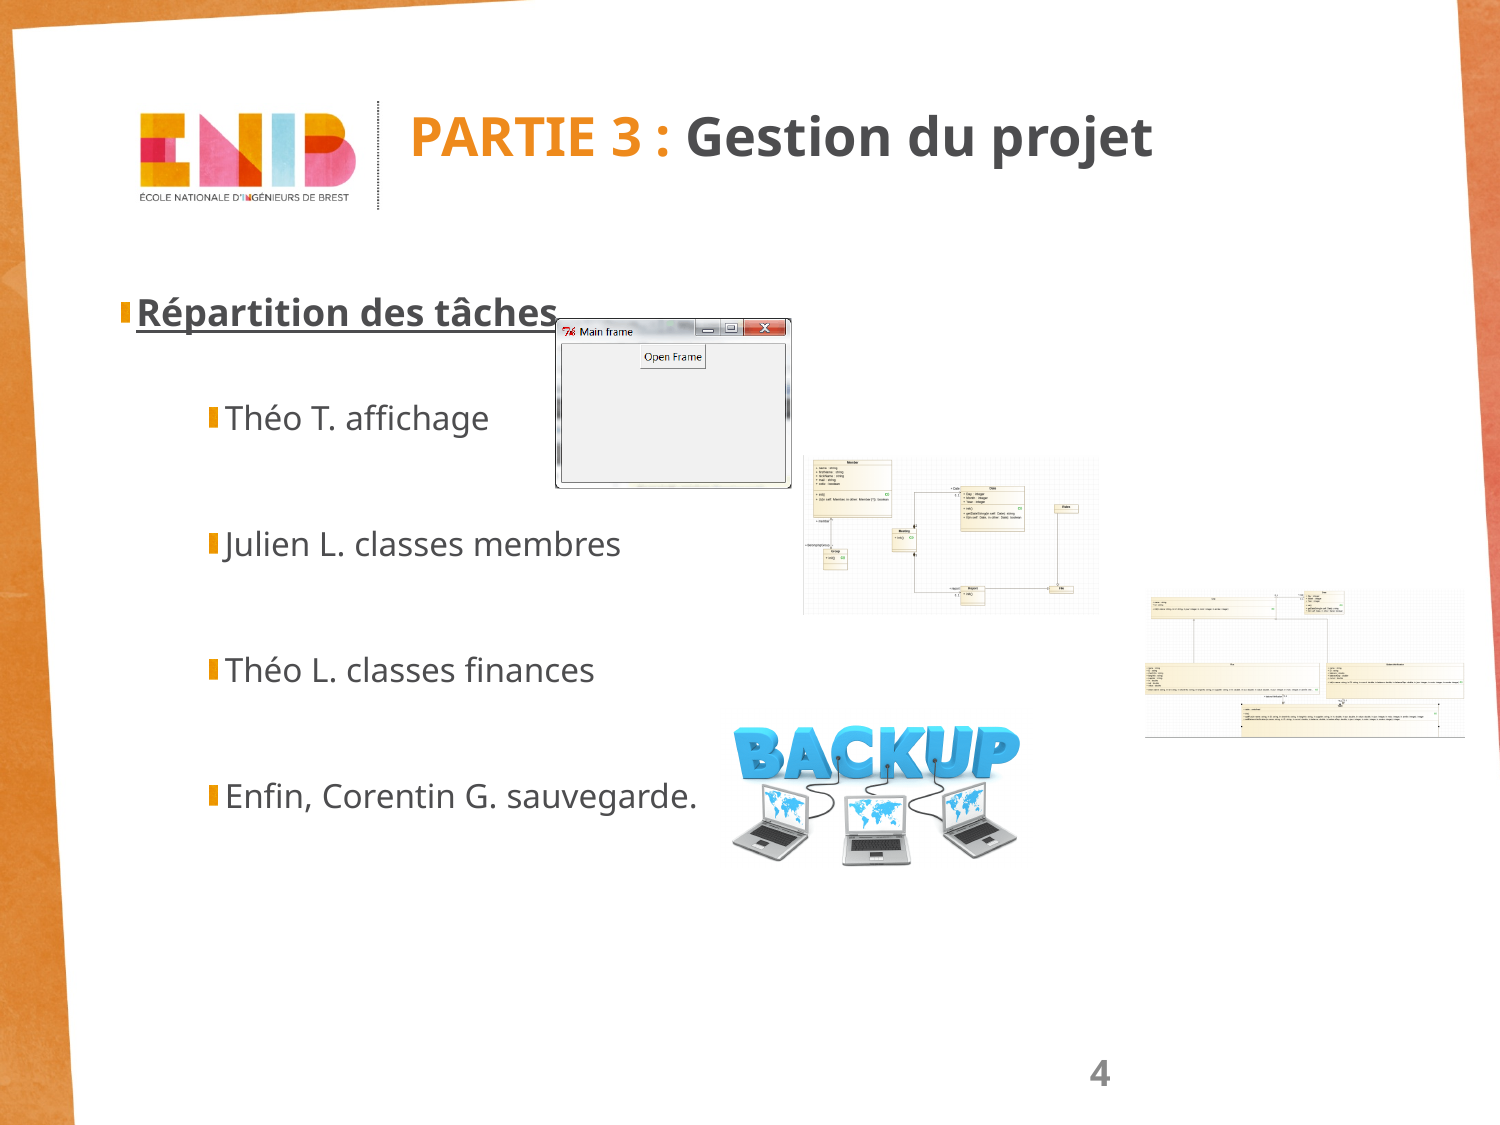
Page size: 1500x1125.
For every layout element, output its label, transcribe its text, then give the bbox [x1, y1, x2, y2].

text_box <numéro> [1074, 1042, 1426, 1103]
picture [0, 0, 1500, 1125]
title PARTIE 3 : Gestion du projet [409, 101, 1270, 220]
list Répartition des tâches Théo T. affichage Julien L. classes membres Théo L. classes finances Enfin, Corentin G. sauvegarde. [106, 279, 1016, 1052]
